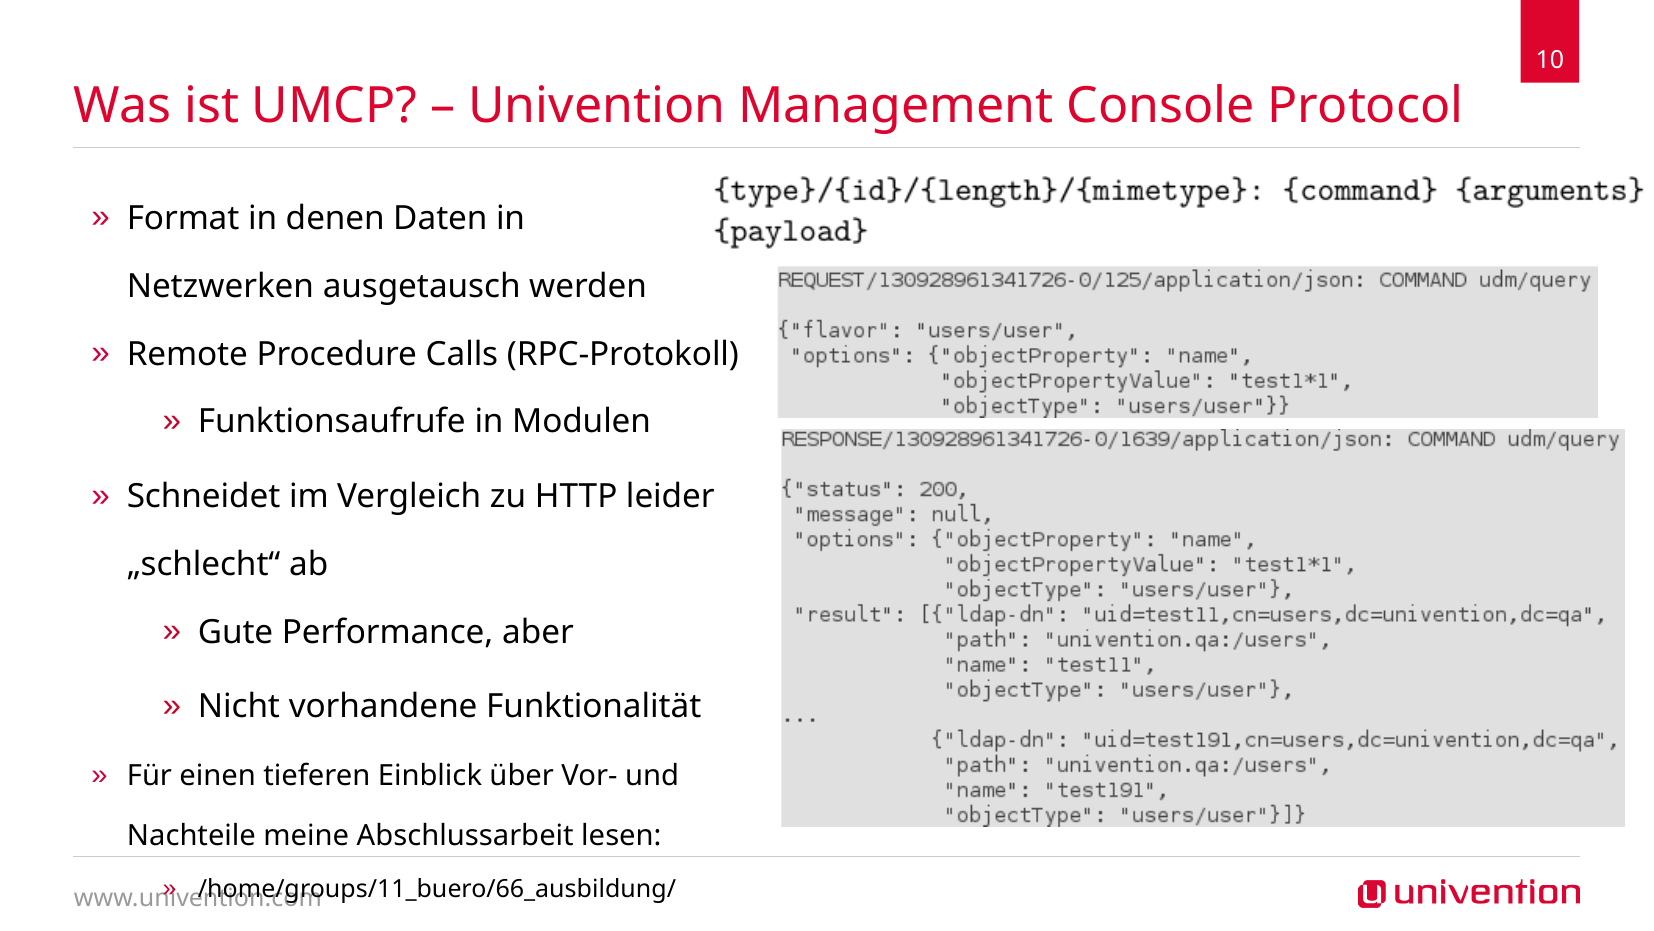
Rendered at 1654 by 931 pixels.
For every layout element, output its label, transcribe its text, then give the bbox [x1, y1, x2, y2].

picture [1358, 879, 1580, 908]
title Was ist UMCP? – Univention Management Console Protocol [73, 59, 1580, 148]
picture [780, 429, 1625, 827]
list Format in denen Daten in Netzwerken ausgetausch werden Remote Procedure Calls (RPC-Protokoll) Funktionsaufrufe in Modulen Schneidet im Vergleich zu HTTP leider „schlecht“ ab Gute Performance, aber Nicht vorhandene Funktionalität Für einen tieferen Einblick über Vor- und Nachteile meine Abschlussarbeit lesen: /home/groups/11_buero/66_ausbildung/ Abschlussprojekte/Florian/*.pdf [73, 171, 798, 851]
picture [708, 164, 1651, 418]
